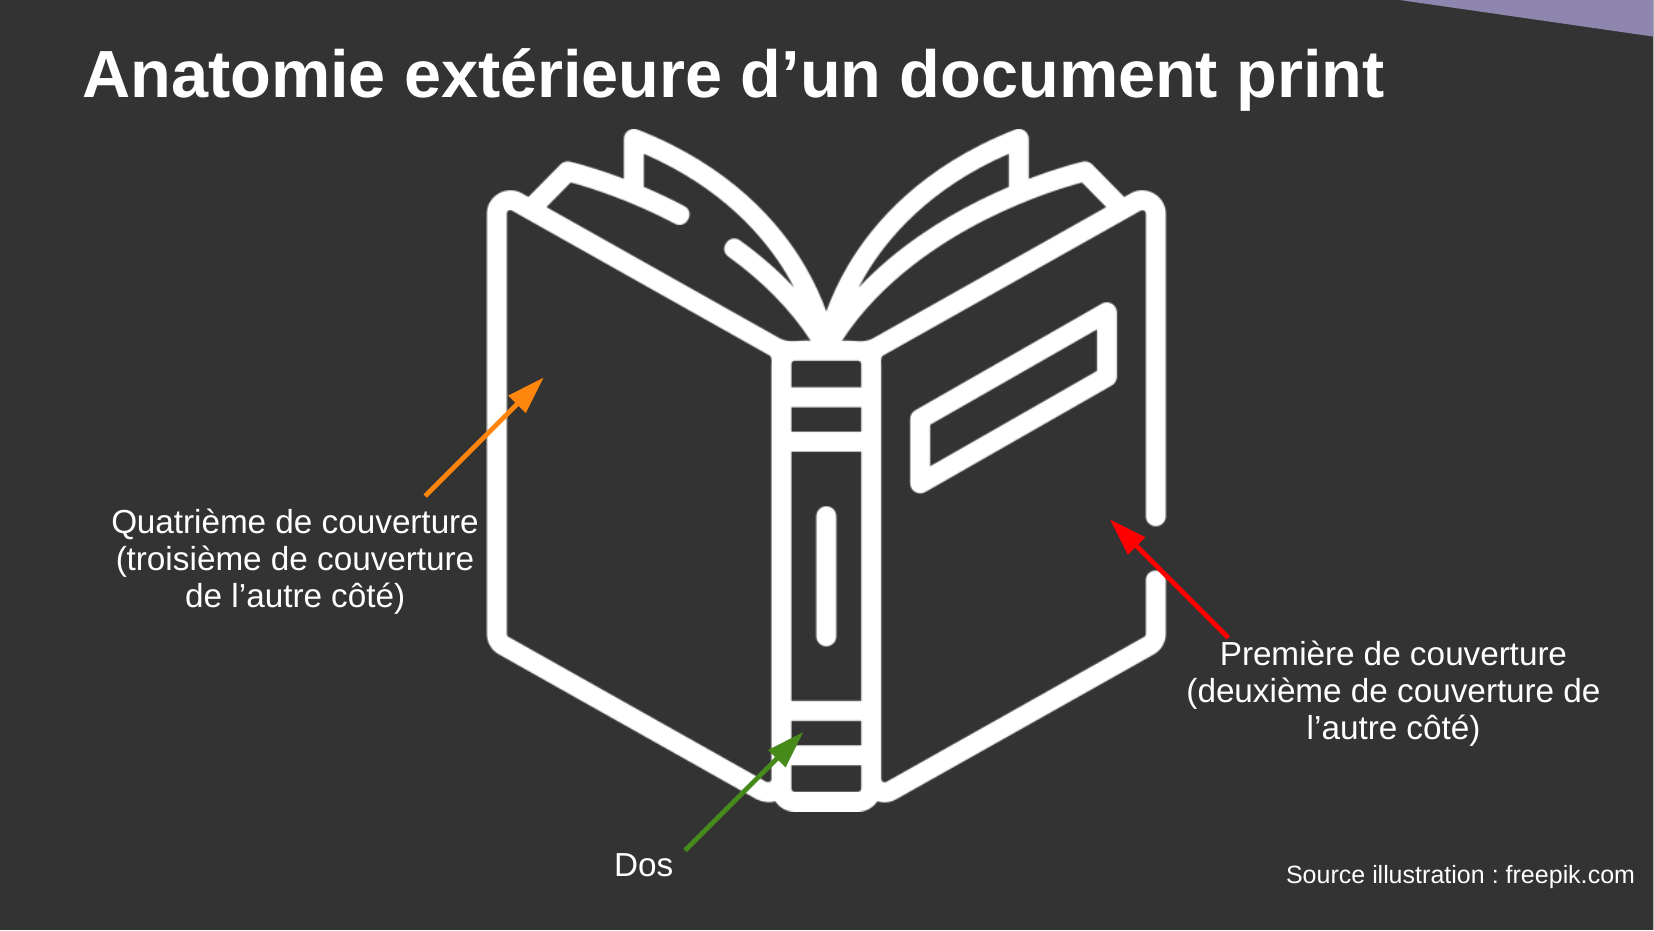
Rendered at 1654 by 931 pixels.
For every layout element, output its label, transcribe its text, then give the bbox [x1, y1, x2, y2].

text_box [1399, 0, 1654, 37]
picture [485, 129, 1168, 812]
title Source illustration : freepik.com [1092, 860, 1636, 898]
title Anatomie extérieure d’un document print [82, 37, 1571, 122]
text_box Quatrième de couverture (troisième de couverture de l’autre côté) [82, 496, 508, 622]
text_box Première de couverture (deuxième de couverture de l’autre côté) [1157, 628, 1630, 756]
text_box Dos [590, 838, 697, 891]
